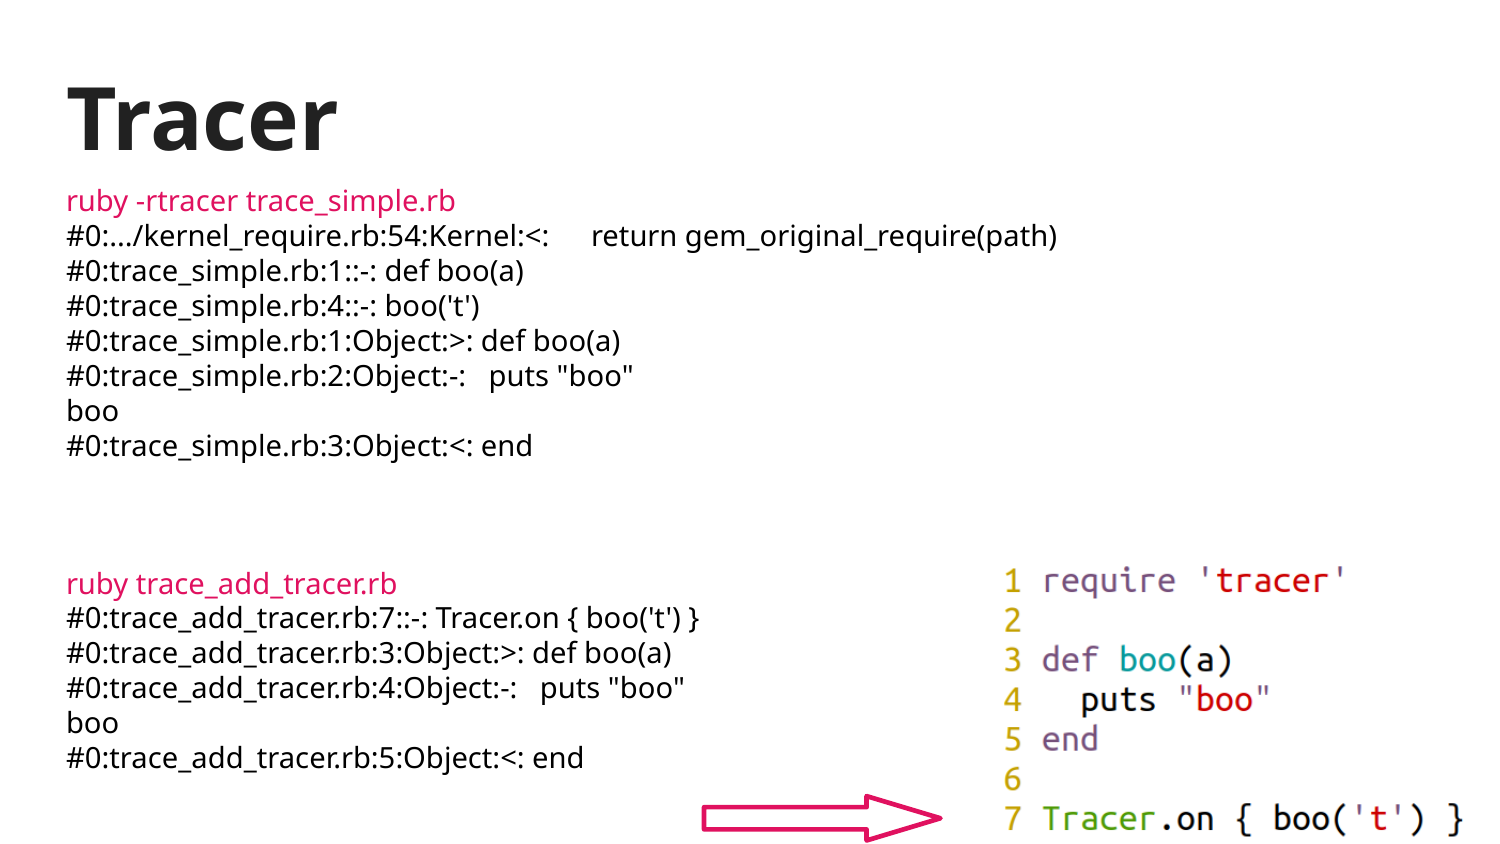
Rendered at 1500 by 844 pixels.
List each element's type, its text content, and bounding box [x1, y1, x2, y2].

text_box ruby trace_add_tracer.rb #0:trace_add_tracer.rb:7::-: Tracer.on { boo('t') } #0:trace_add_tracer.rb:3:Object:>: def boo(a) #0:trace_add_tracer.rb:4:Object:-: puts "boo" boo #0:trace_add_tracer.rb:5:Object:<: end [51, 549, 1066, 797]
title Tracer [51, 48, 1449, 167]
text_box ruby -rtracer trace_simple.rb #0:.../kernel_require.rb:54:Kernel:<: return gem_original_require(path) #0:trace_simple.rb:1::-: def boo(a) #0:trace_simple.rb:4::-: boo('t') #0:trace_simple.rb:1:Object:>: def boo(a) #0:trace_simple.rb:2:Object:-: puts "boo" boo #0:trace_simple.rb:3:Object:<: end [51, 167, 1493, 509]
picture [985, 561, 1493, 844]
